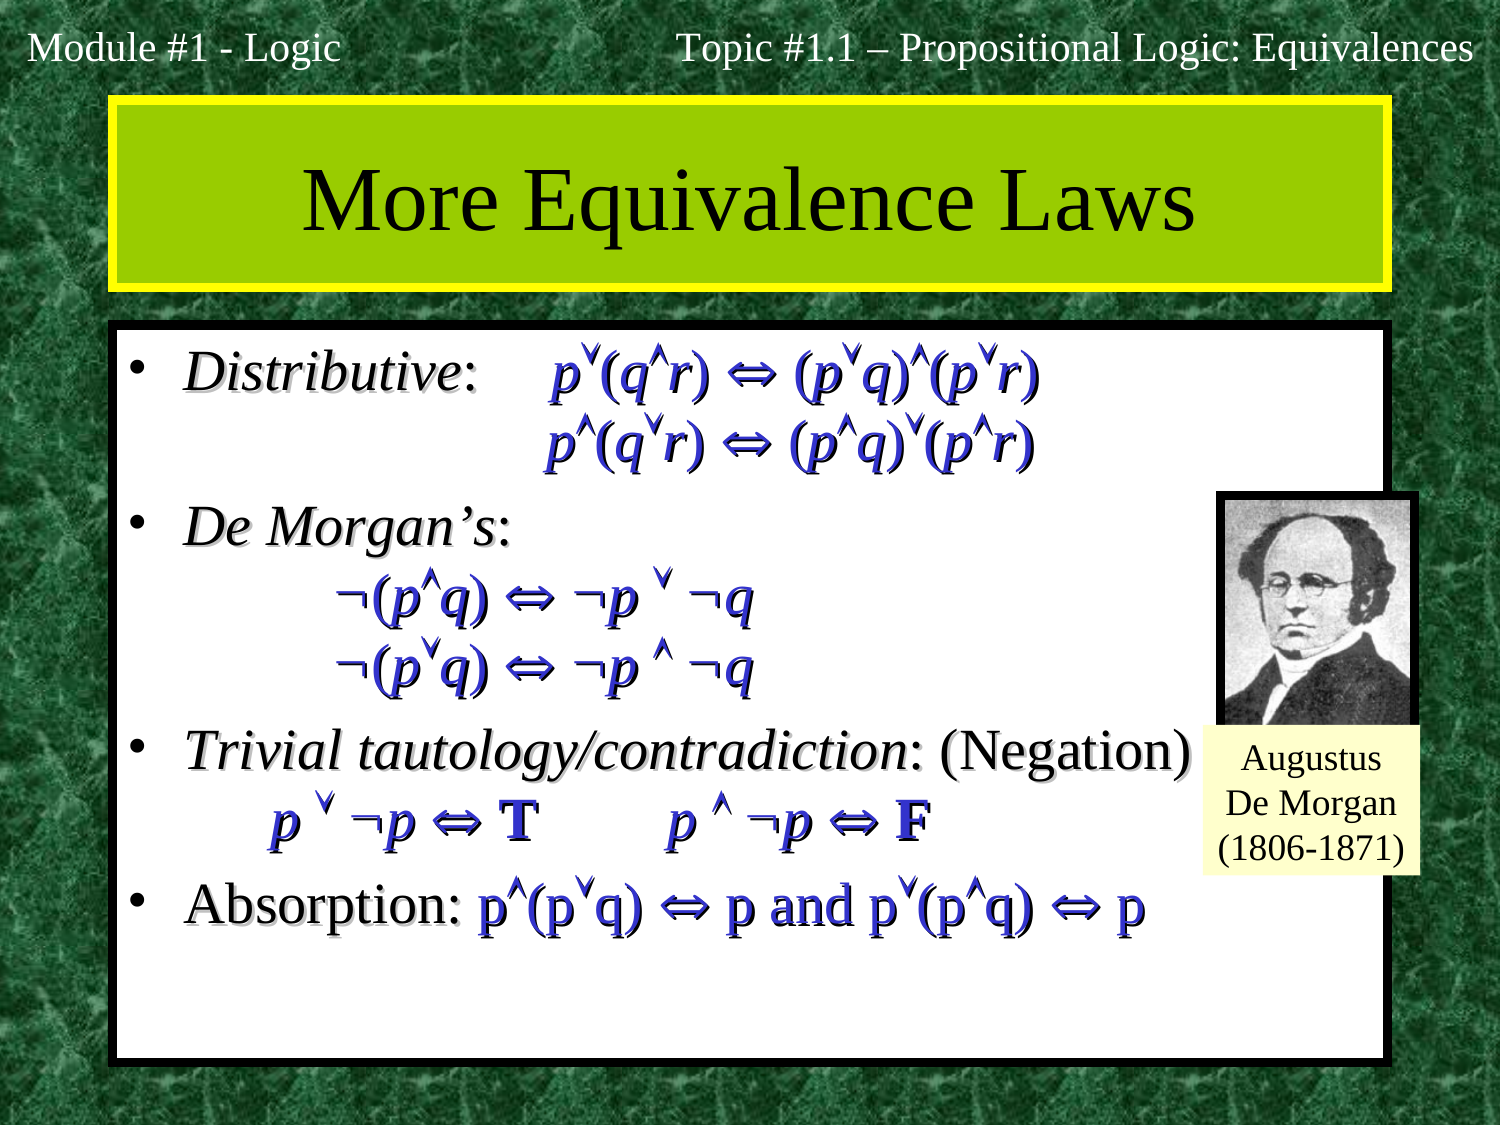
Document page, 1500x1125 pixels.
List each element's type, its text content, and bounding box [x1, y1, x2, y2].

list Distributive: p(qr)  (pq)(pr) p(qr)  (pq)(pr) De Morgan’s: (pq)  p  q (pq)  p  q Trivial tautology/contradiction: (Negation) p  p  T p  p  F Absorption: p(pq)  p and p(pq)  p [112, 324, 1388, 1063]
text_box Augustus De Morgan (1806-1871) [1202, 724, 1421, 876]
text_box Topic #1.1 – Propositional Logic: Equivalences [660, 12, 1490, 79]
title More Equivalence Laws [112, 99, 1388, 288]
picture [0, 0, 1500, 1125]
